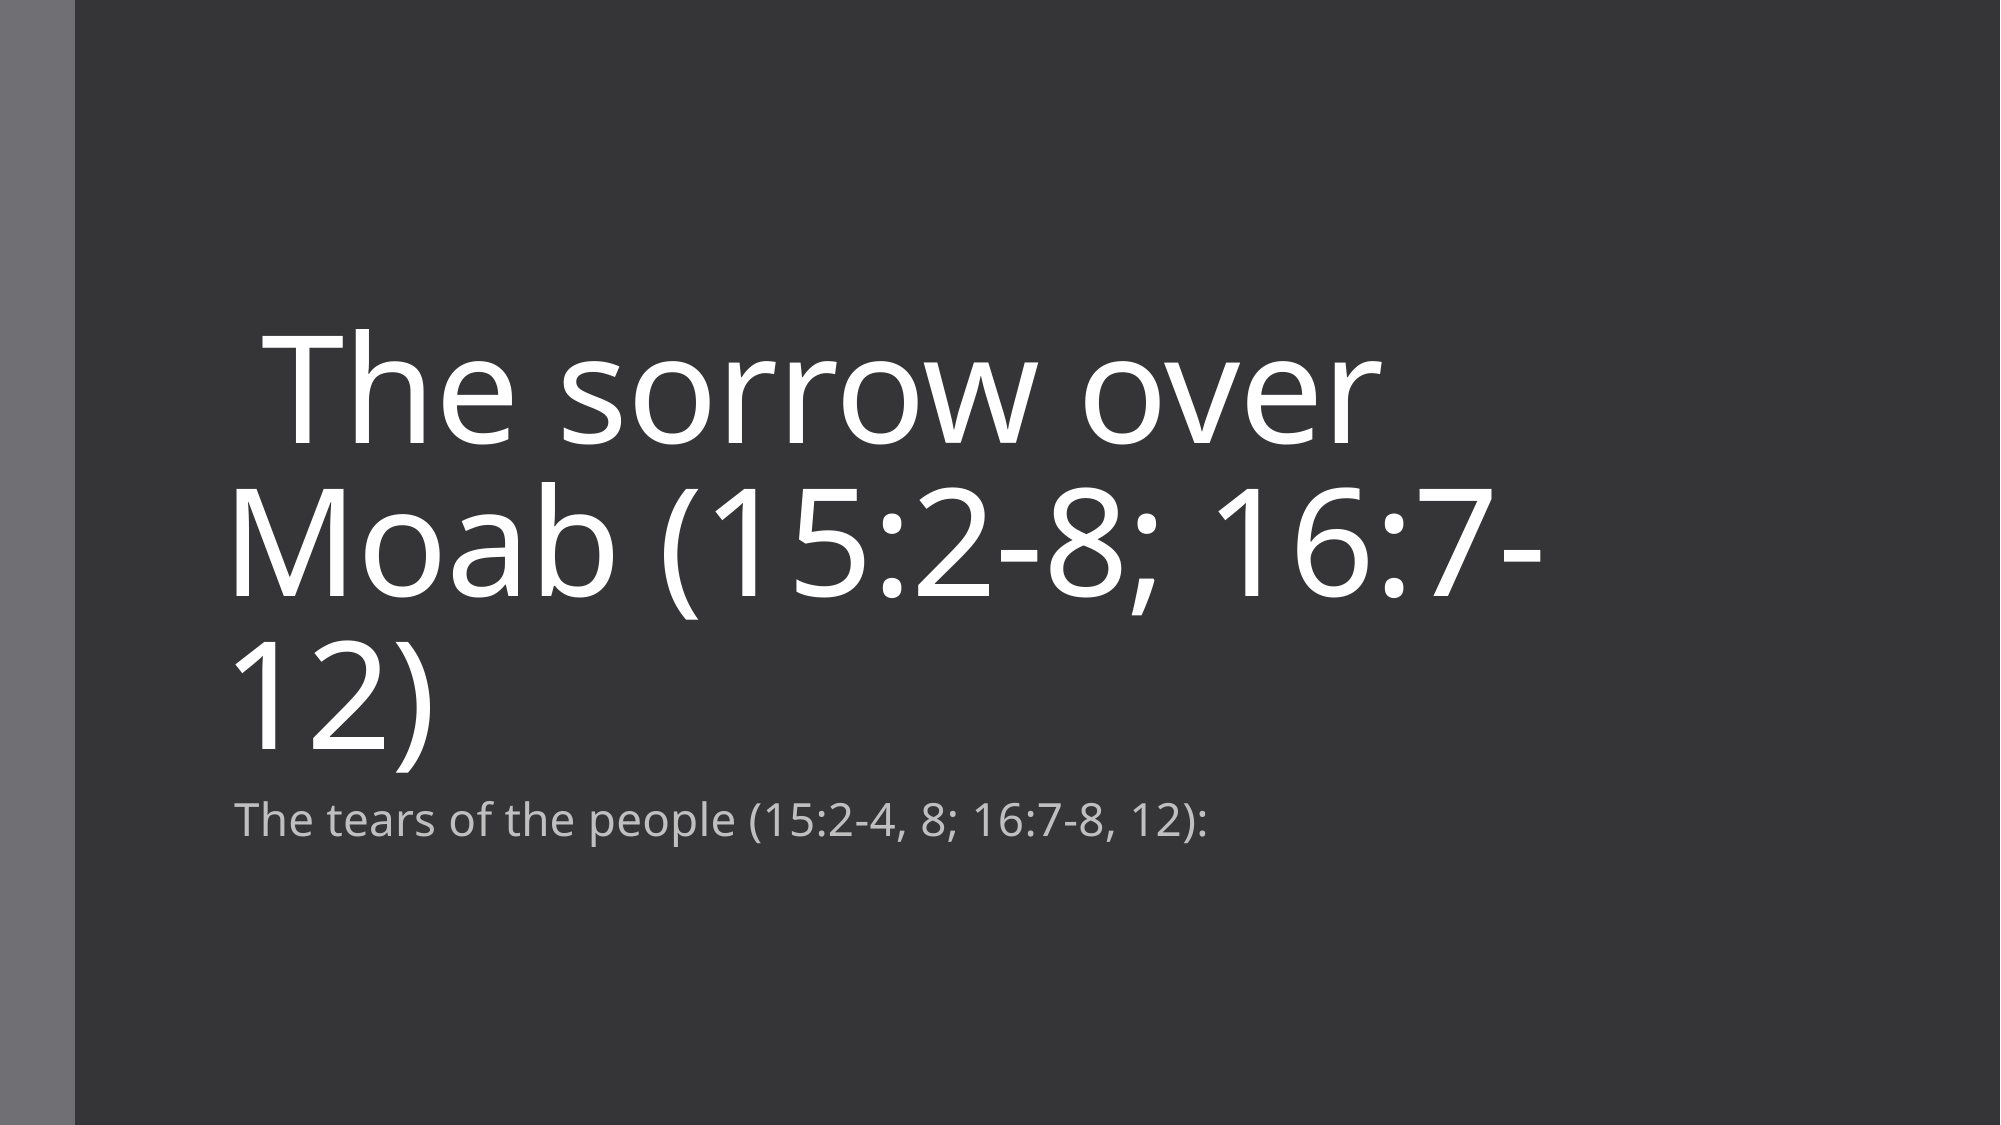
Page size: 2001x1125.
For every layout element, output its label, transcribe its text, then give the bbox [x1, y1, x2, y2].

title The sorrow over Moab (15:2-8; 16:7-12) [206, 124, 1752, 787]
subtitle The tears of the people (15:2-4, 8; 16:7-8, 12): [206, 787, 1752, 1066]
